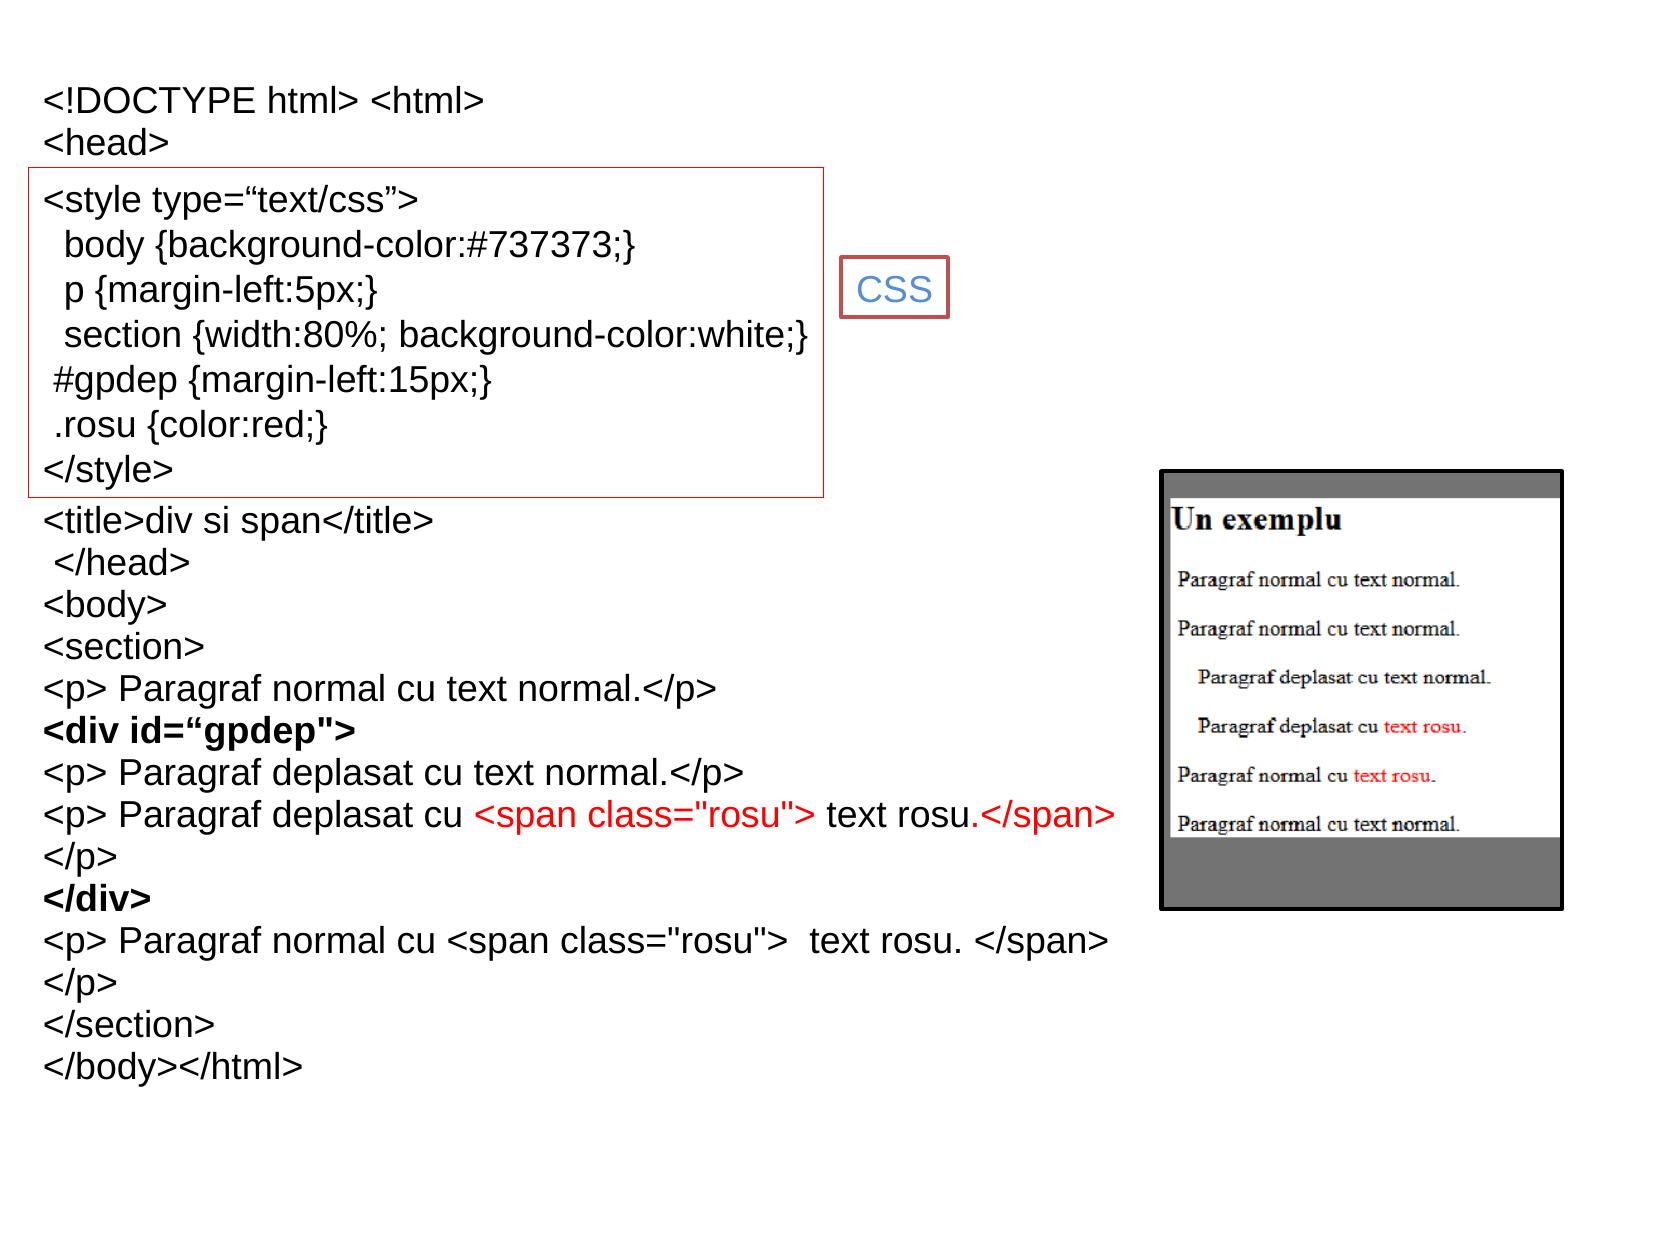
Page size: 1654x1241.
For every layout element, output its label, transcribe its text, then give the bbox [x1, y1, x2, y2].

picture [1163, 473, 1560, 908]
text_box <!DOCTYPE html> <html> <head> <title>div si span</title> </head> <body> <section> <p> Paragraf normal cu text normal.</p> <div id=“gpdep"> <p> Paragraf deplasat cu text normal.</p> <p> Paragraf deplasat cu <span class="rosu"> text rosu.</span> </p> </div> <p> Paragraf normal cu <span class="rosu"> text rosu. </span> </p> </section> </body></html> [28, 71, 1152, 1137]
text_box CSS [841, 257, 948, 317]
text_box <style type=“text/css”> body {background-color:#737373;} p {margin-left:5px;} section {width:80%; background-color:white;} #gpdep {margin-left:15px;} .rosu {color:red;} </style> [28, 167, 824, 498]
